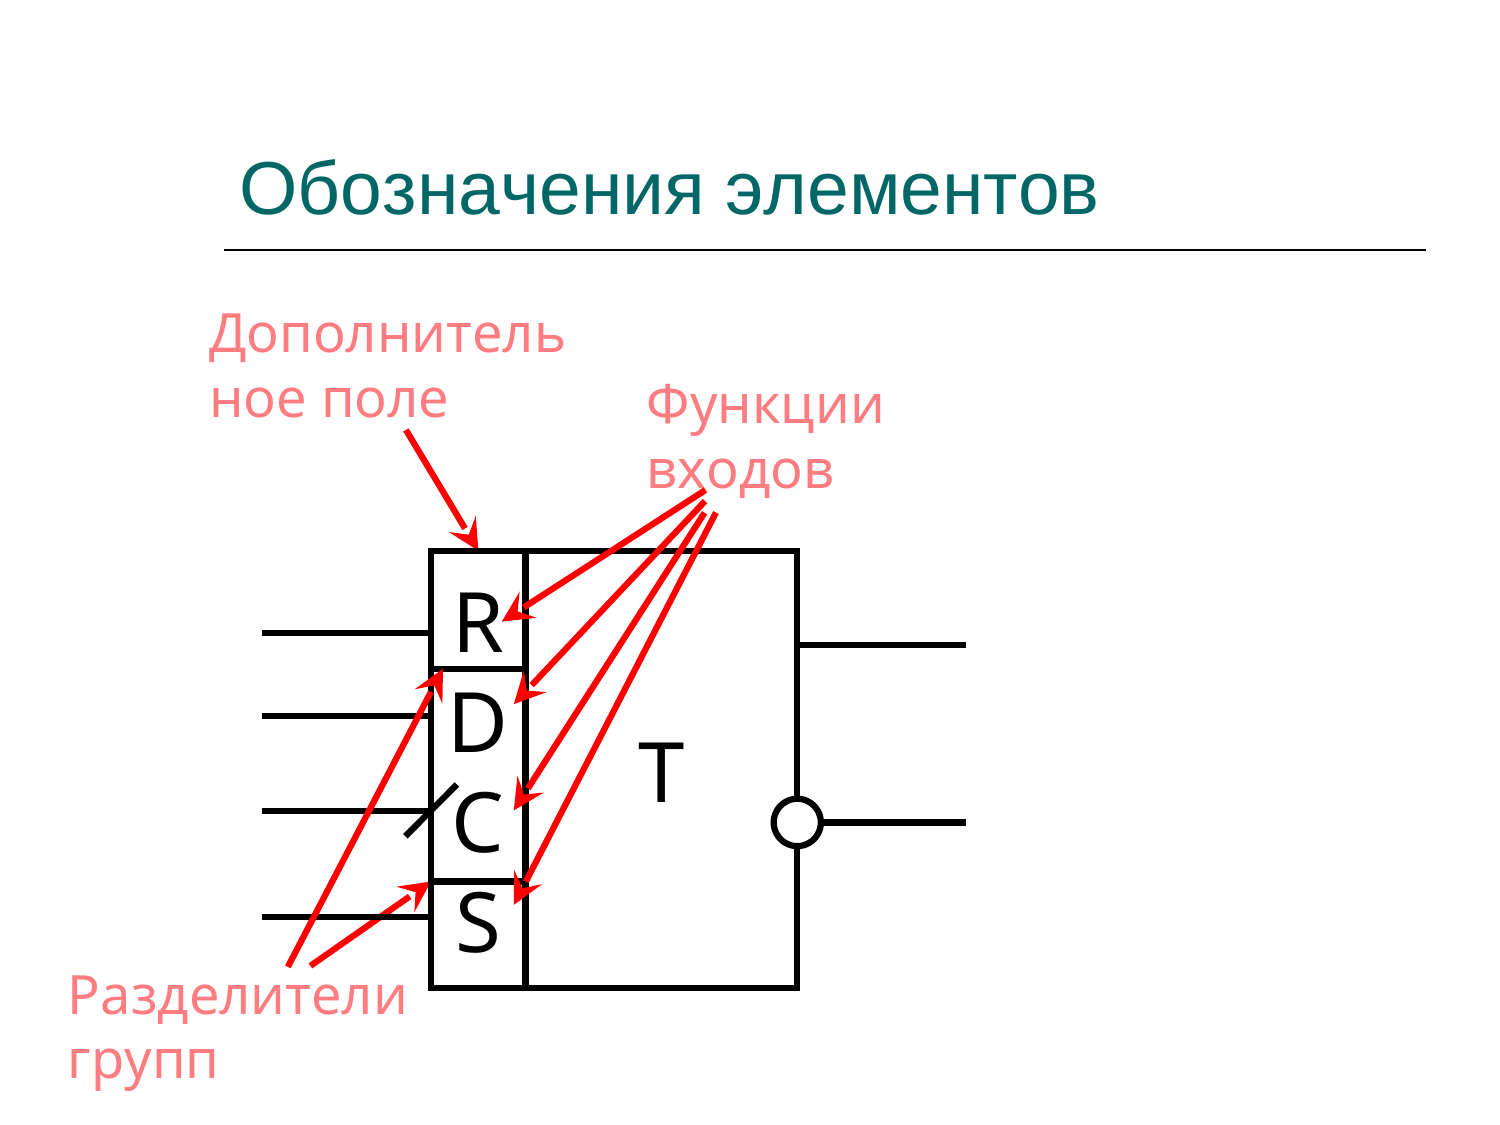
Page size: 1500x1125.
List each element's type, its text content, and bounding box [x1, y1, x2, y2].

text_box T [526, 550, 692, 872]
text_box T [526, 550, 605, 601]
text_box T [526, 550, 676, 784]
text_box R D C S [430, 672, 526, 878]
text_box R D C S [430, 885, 526, 988]
text_box R D C S [430, 550, 526, 666]
text_box Дополнительное поле [194, 290, 609, 437]
title Обозначения элементов [224, 49, 1425, 237]
text_box Функции входов [631, 361, 963, 508]
text_box T [526, 550, 798, 988]
text_box [773, 798, 821, 847]
text_box Разделители групп [53, 952, 455, 1098]
